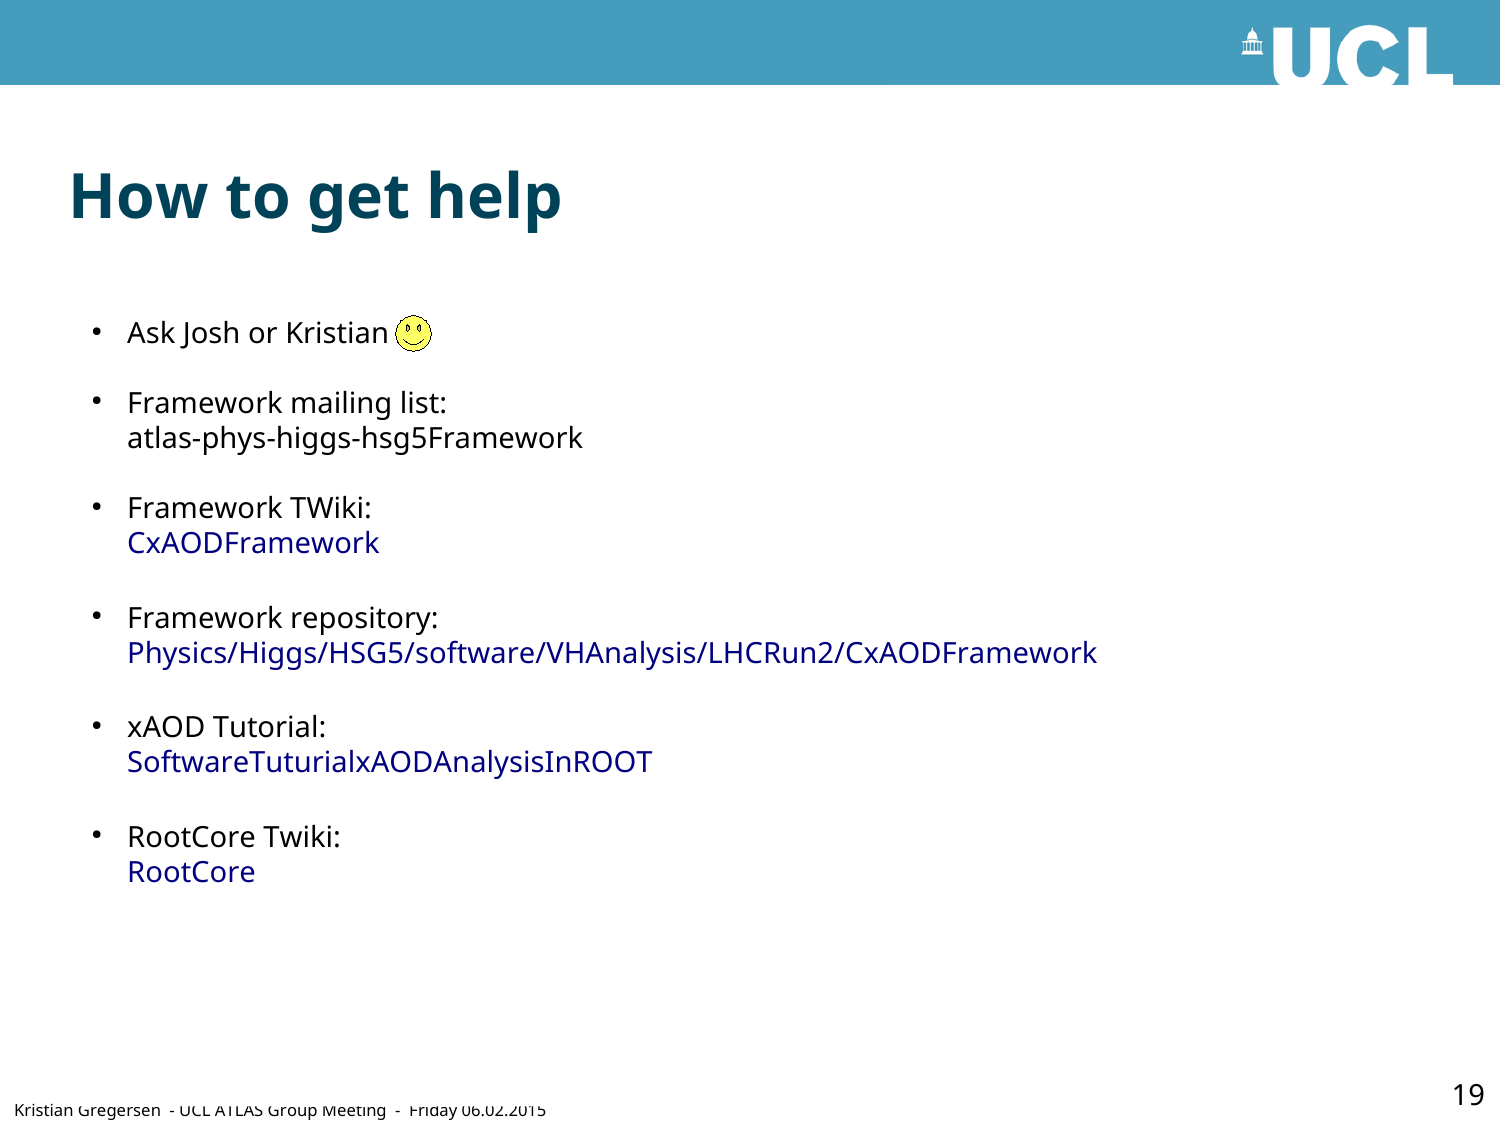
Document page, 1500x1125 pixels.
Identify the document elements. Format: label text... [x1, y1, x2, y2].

picture [0, 0, 1500, 85]
text_box Ask Josh or Kristian Framework mailing list: atlas-phys-higgs-hsg5Framework Framework TWiki: CxAODFramework Framework repository: Physics/Higgs/HSG5/software/VHAnalysis/LHCRun2/CxAODFramework xAOD Tutorial: SoftwareTuturialxAODAnalysisInROOT RootCore Twiki: RootCore [76, 378, 1317, 1107]
text_box [395, 315, 432, 352]
title How to get help [54, 148, 1447, 378]
